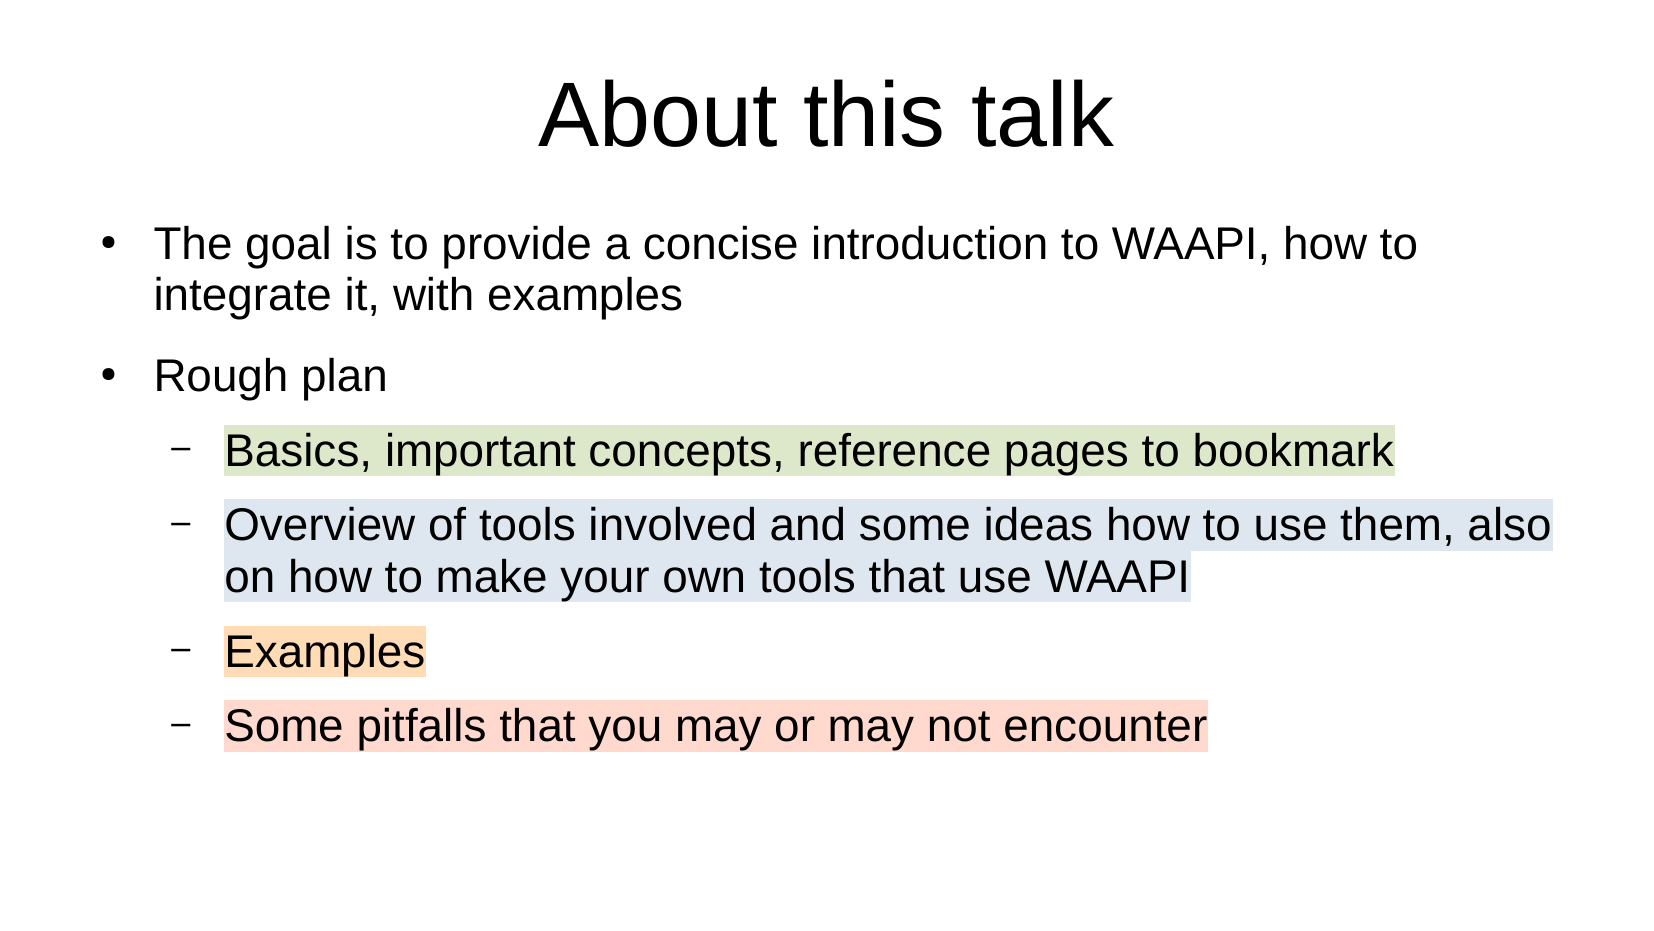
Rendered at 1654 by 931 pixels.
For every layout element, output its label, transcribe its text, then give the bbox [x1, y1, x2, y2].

list The goal is to provide a concise introduction to WAAPI, how to integrate it, with examples Rough plan Basics, important concepts, reference pages to bookmark Overview of tools involved and some ideas how to use them, also on how to make your own tools that use WAAPI Examples Some pitfalls that you may or may not encounter [82, 217, 1571, 758]
title About this talk [82, 37, 1571, 193]
